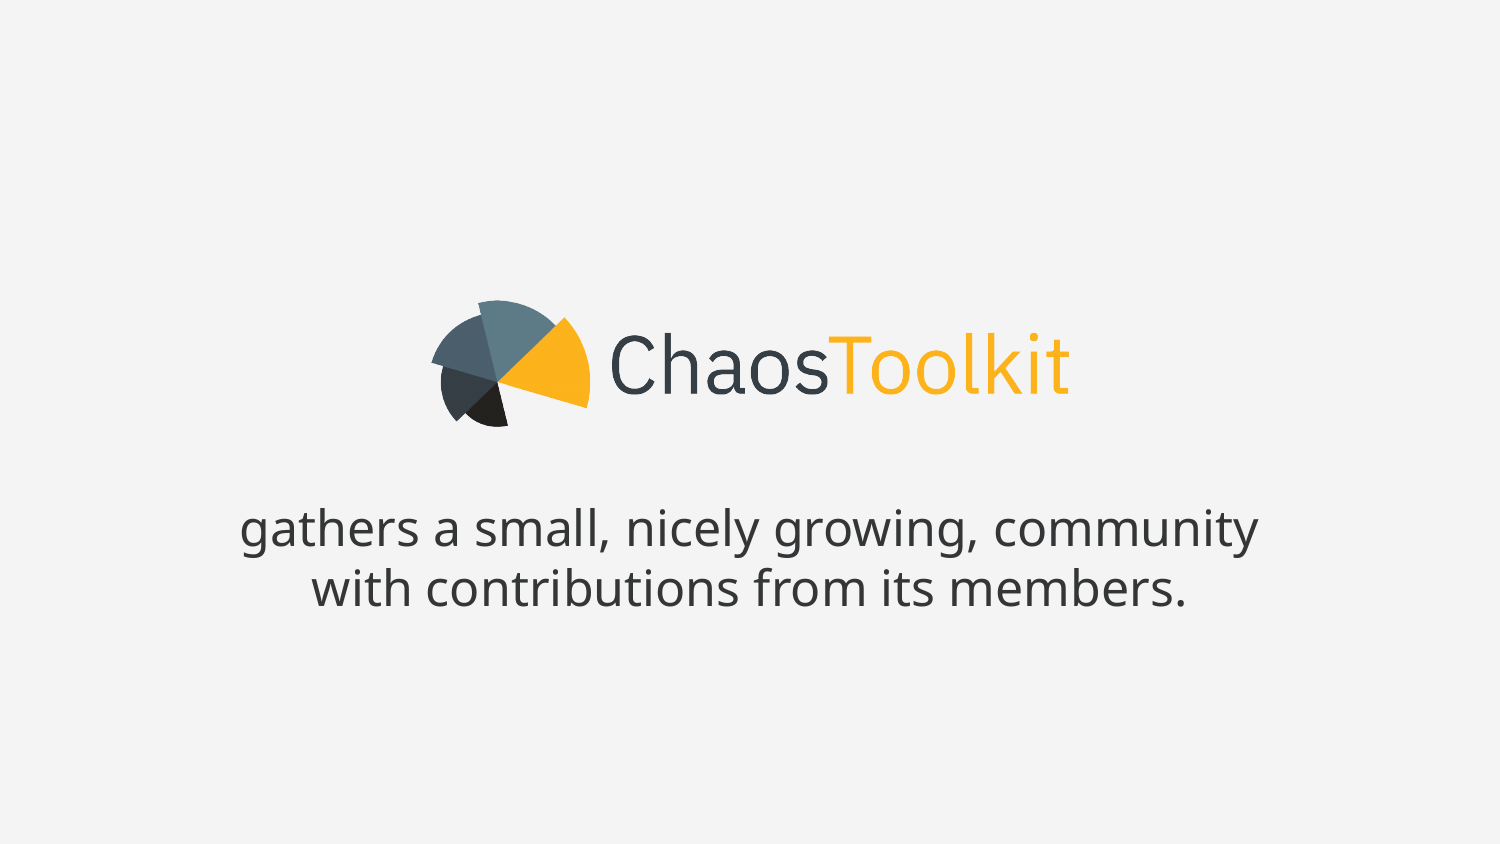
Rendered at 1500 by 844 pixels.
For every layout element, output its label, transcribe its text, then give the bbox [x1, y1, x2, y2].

picture [431, 300, 1069, 427]
list gathers a small, nicely growing, community with contributions from its members. [51, 463, 1449, 650]
